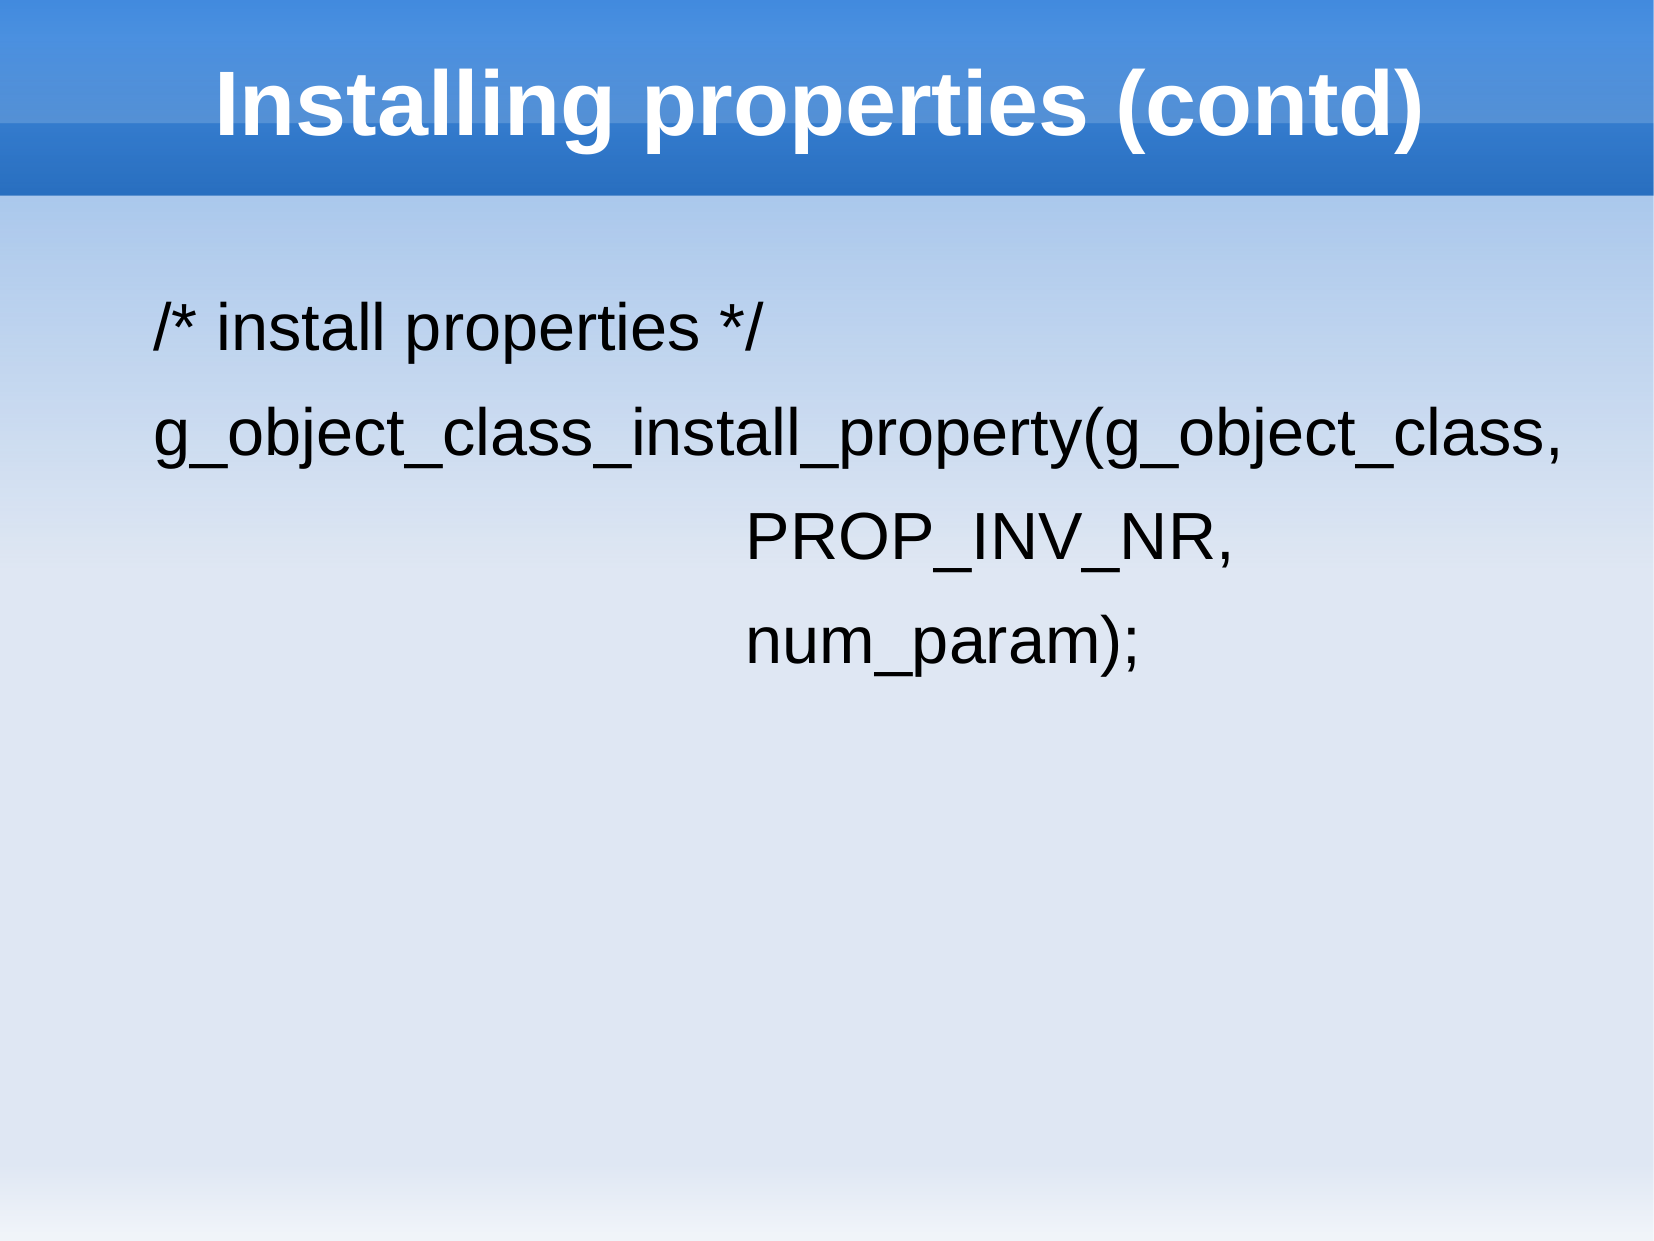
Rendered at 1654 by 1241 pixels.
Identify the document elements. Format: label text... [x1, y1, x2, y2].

list /* install properties */ g_object_class_install_property(g_object_class, PROP_INV_NR, num_param); [82, 290, 1571, 1094]
picture [0, 0, 1654, 1241]
title Installing properties (contd) [76, 7, 1565, 200]
